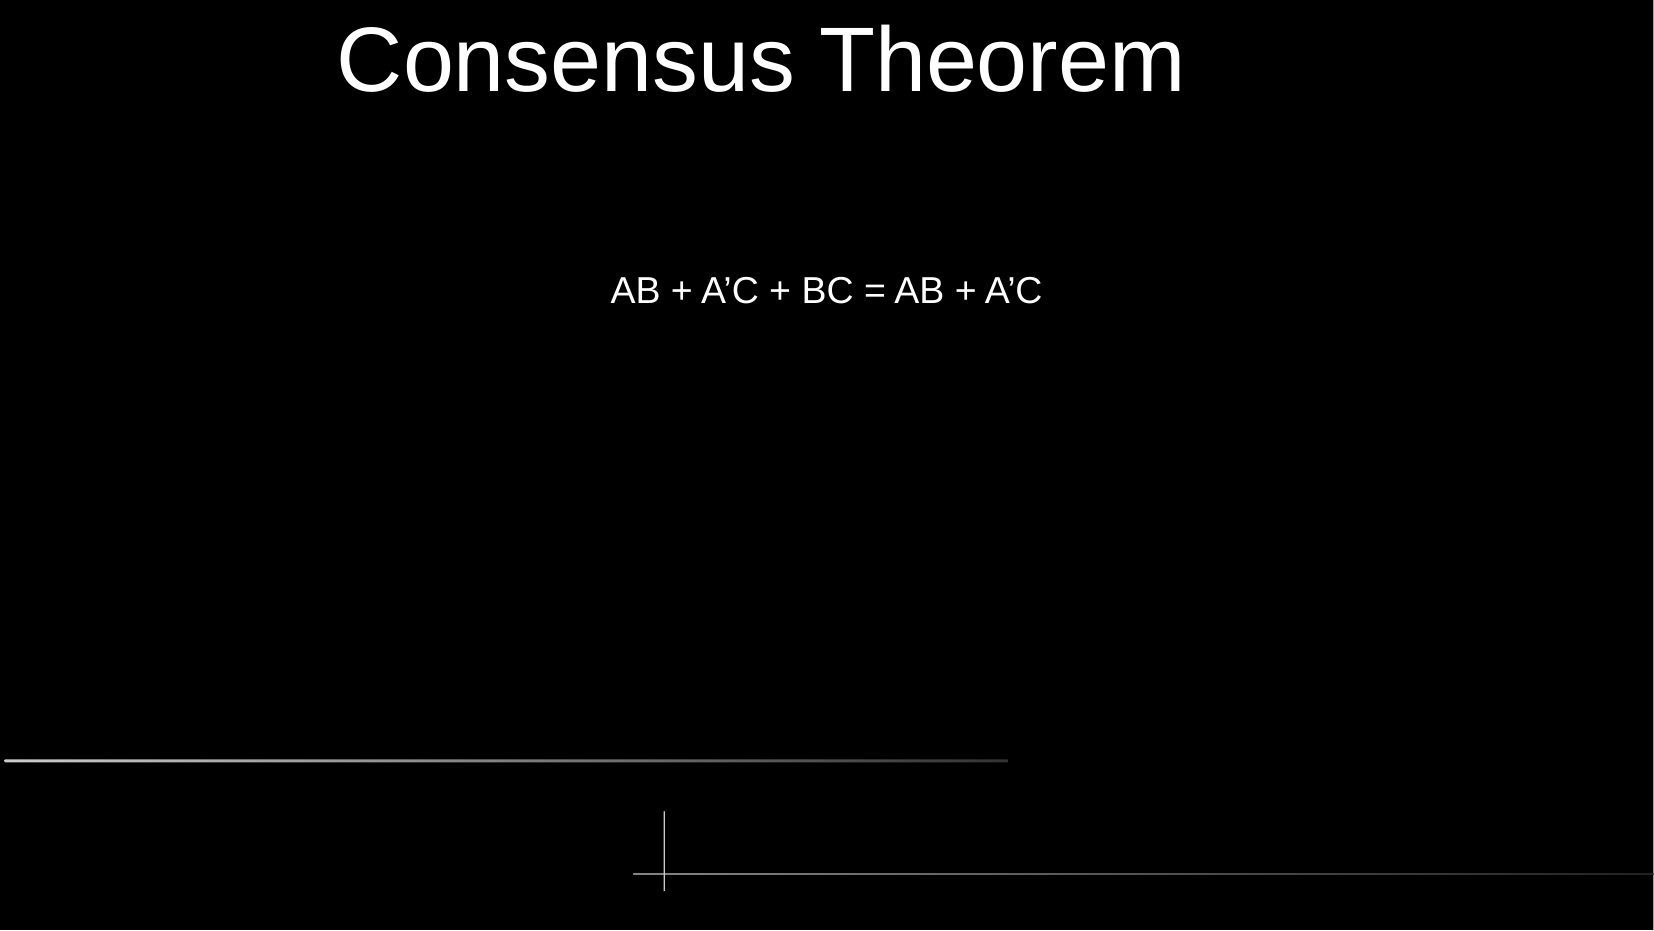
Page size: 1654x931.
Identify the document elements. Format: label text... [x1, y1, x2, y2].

title Consensus Theorem [23, 5, 1501, 114]
text_box AB + A’C + BC = AB + A’C [595, 262, 1058, 320]
